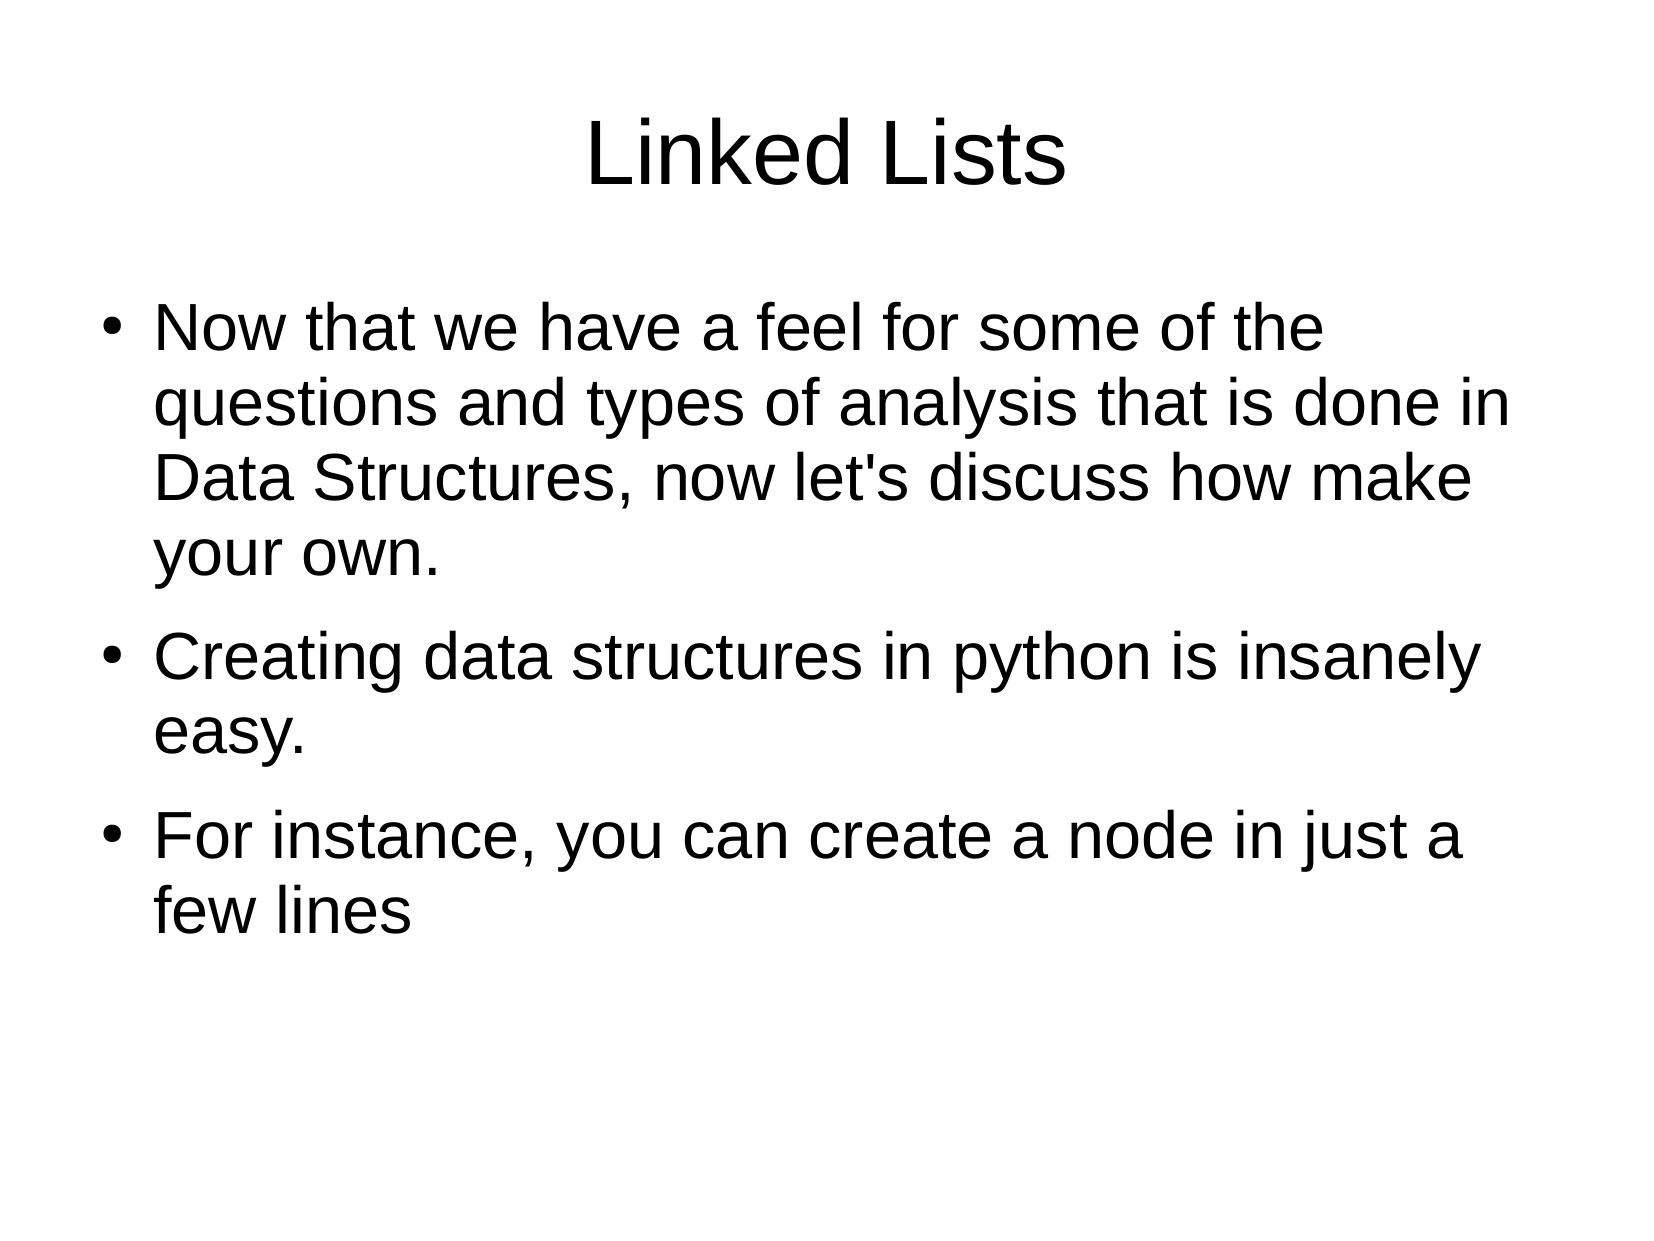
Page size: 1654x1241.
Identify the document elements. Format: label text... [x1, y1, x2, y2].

list Now that we have a feel for some of the questions and types of analysis that is done in Data Structures, now let's discuss how make your own. Creating data structures in python is insanely easy. For instance, you can create a node in just a few lines [82, 290, 1571, 1010]
title Linked Lists [82, 49, 1571, 257]
